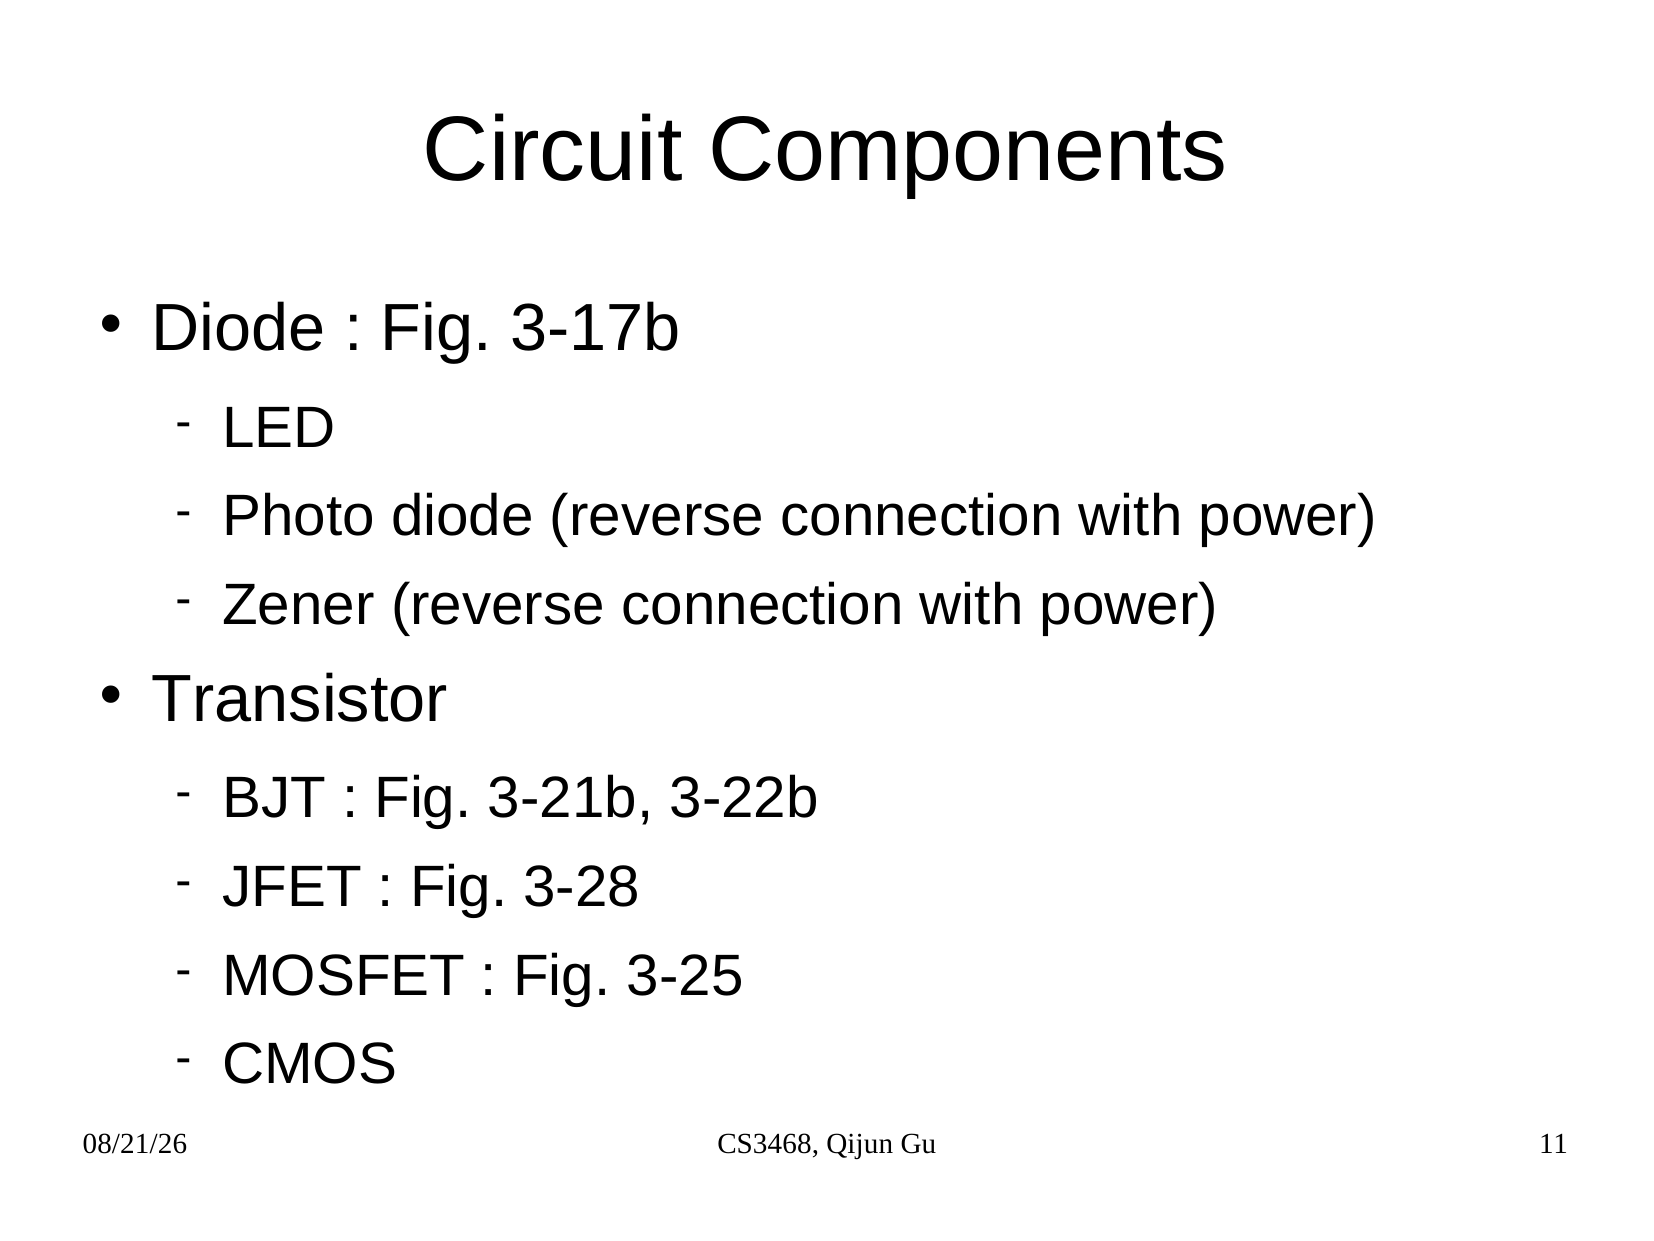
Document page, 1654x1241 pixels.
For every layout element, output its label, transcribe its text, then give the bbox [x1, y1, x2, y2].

title Circuit Components [82, 56, 1570, 248]
list Diode : Fig. 3-17b LED Photo diode (reverse connection with power) Zener (reverse connection with power) Transistor BJT : Fig. 3-21b, 3-22b JFET : Fig. 3-28 MOSFET : Fig. 3-25 CMOS [82, 290, 1570, 1137]
